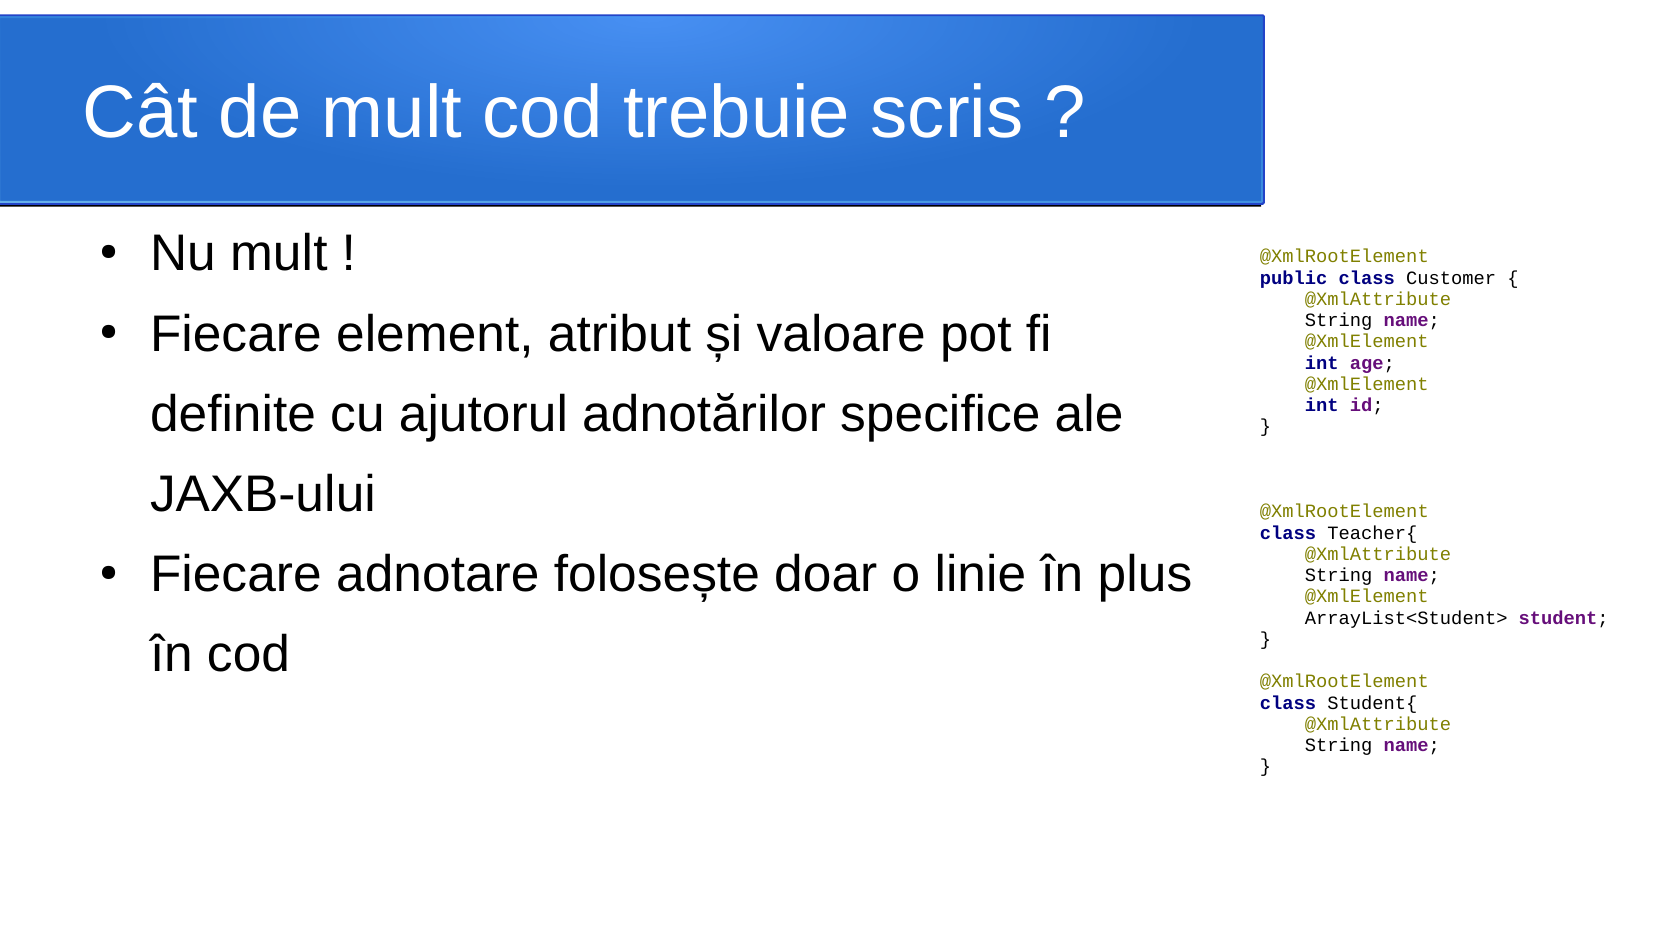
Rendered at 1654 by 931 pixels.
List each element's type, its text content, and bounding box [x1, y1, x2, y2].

text_box @XmlRootElement class Teacher{ @XmlAttribute String name; @XmlElement ArrayList<Student> student; } @XmlRootElement class Student{ @XmlAttribute String name; } [1245, 495, 1636, 808]
list Nu mult ! Fiecare element, atribut și valoare pot fi definite cu ajutorul adnotărilor specifice ale JAXB-ului Fiecare adnotare folosește doar o linie în plus în cod [82, 224, 1571, 764]
title Cât de mult cod trebuie scris ? [82, 35, 1235, 189]
text_box @XmlRootElement public class Customer { @XmlAttribute String name; @XmlElement int age; @XmlElement int id; } [1245, 240, 1546, 447]
